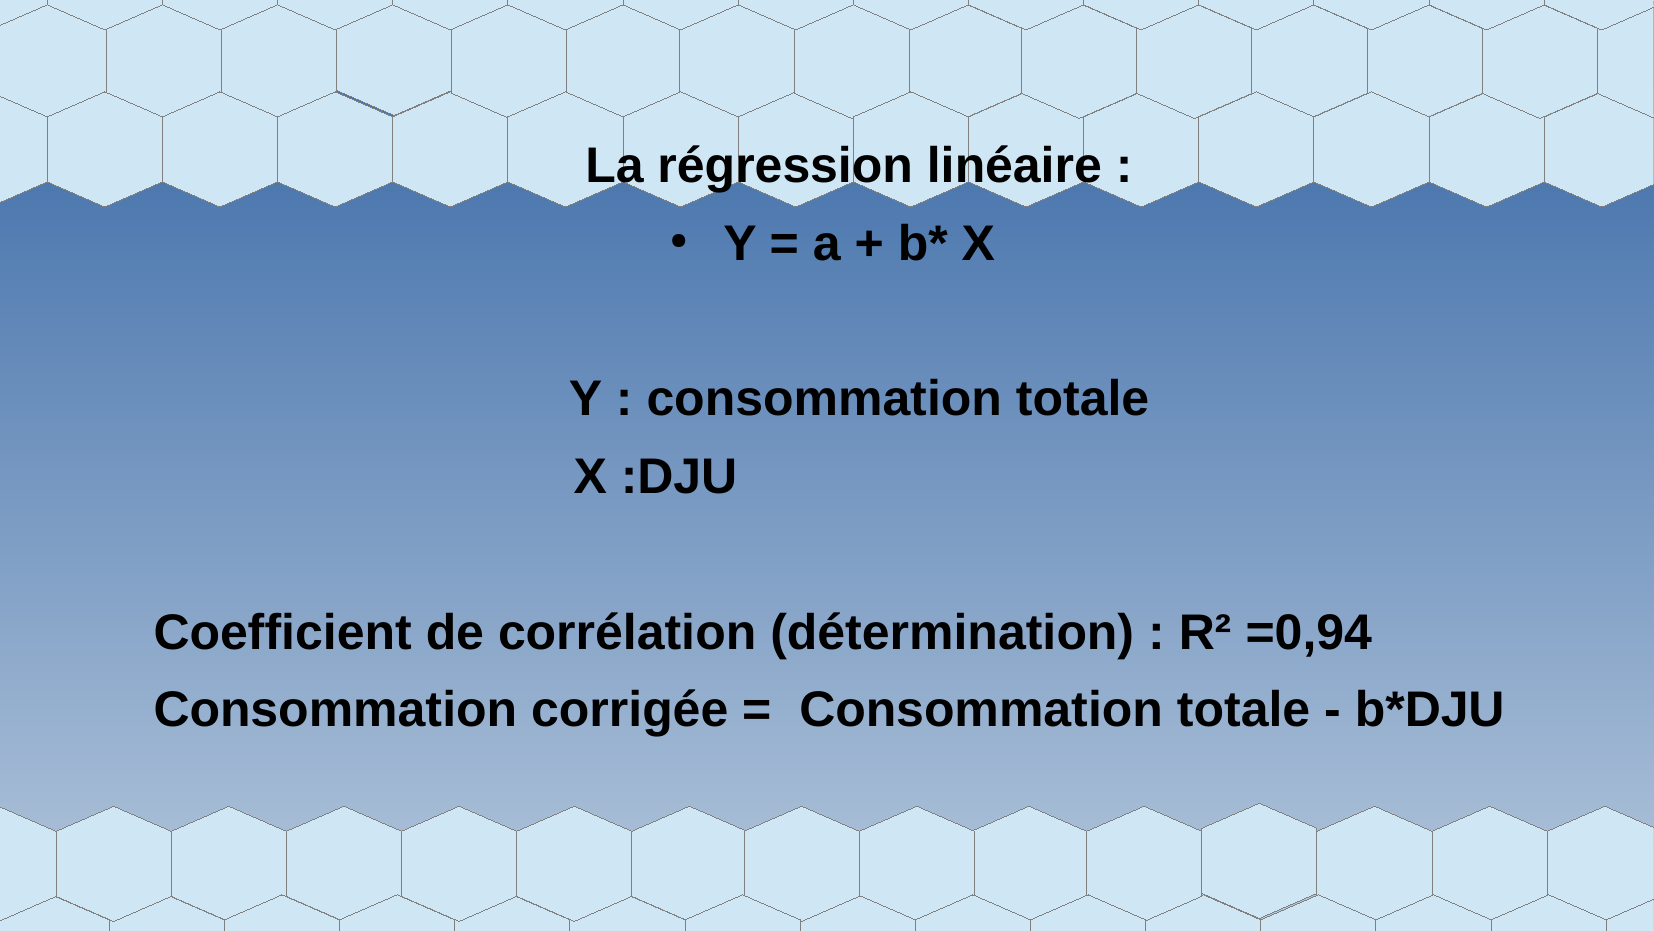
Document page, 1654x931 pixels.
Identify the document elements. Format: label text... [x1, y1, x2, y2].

list La régression linéaire : Y = a + b* X Y : consommation totale X :DJU Coefficient de corrélation (détermination) : R² =0,94 Consommation corrigée = Consommation totale - b*DJU [82, 59, 1565, 758]
